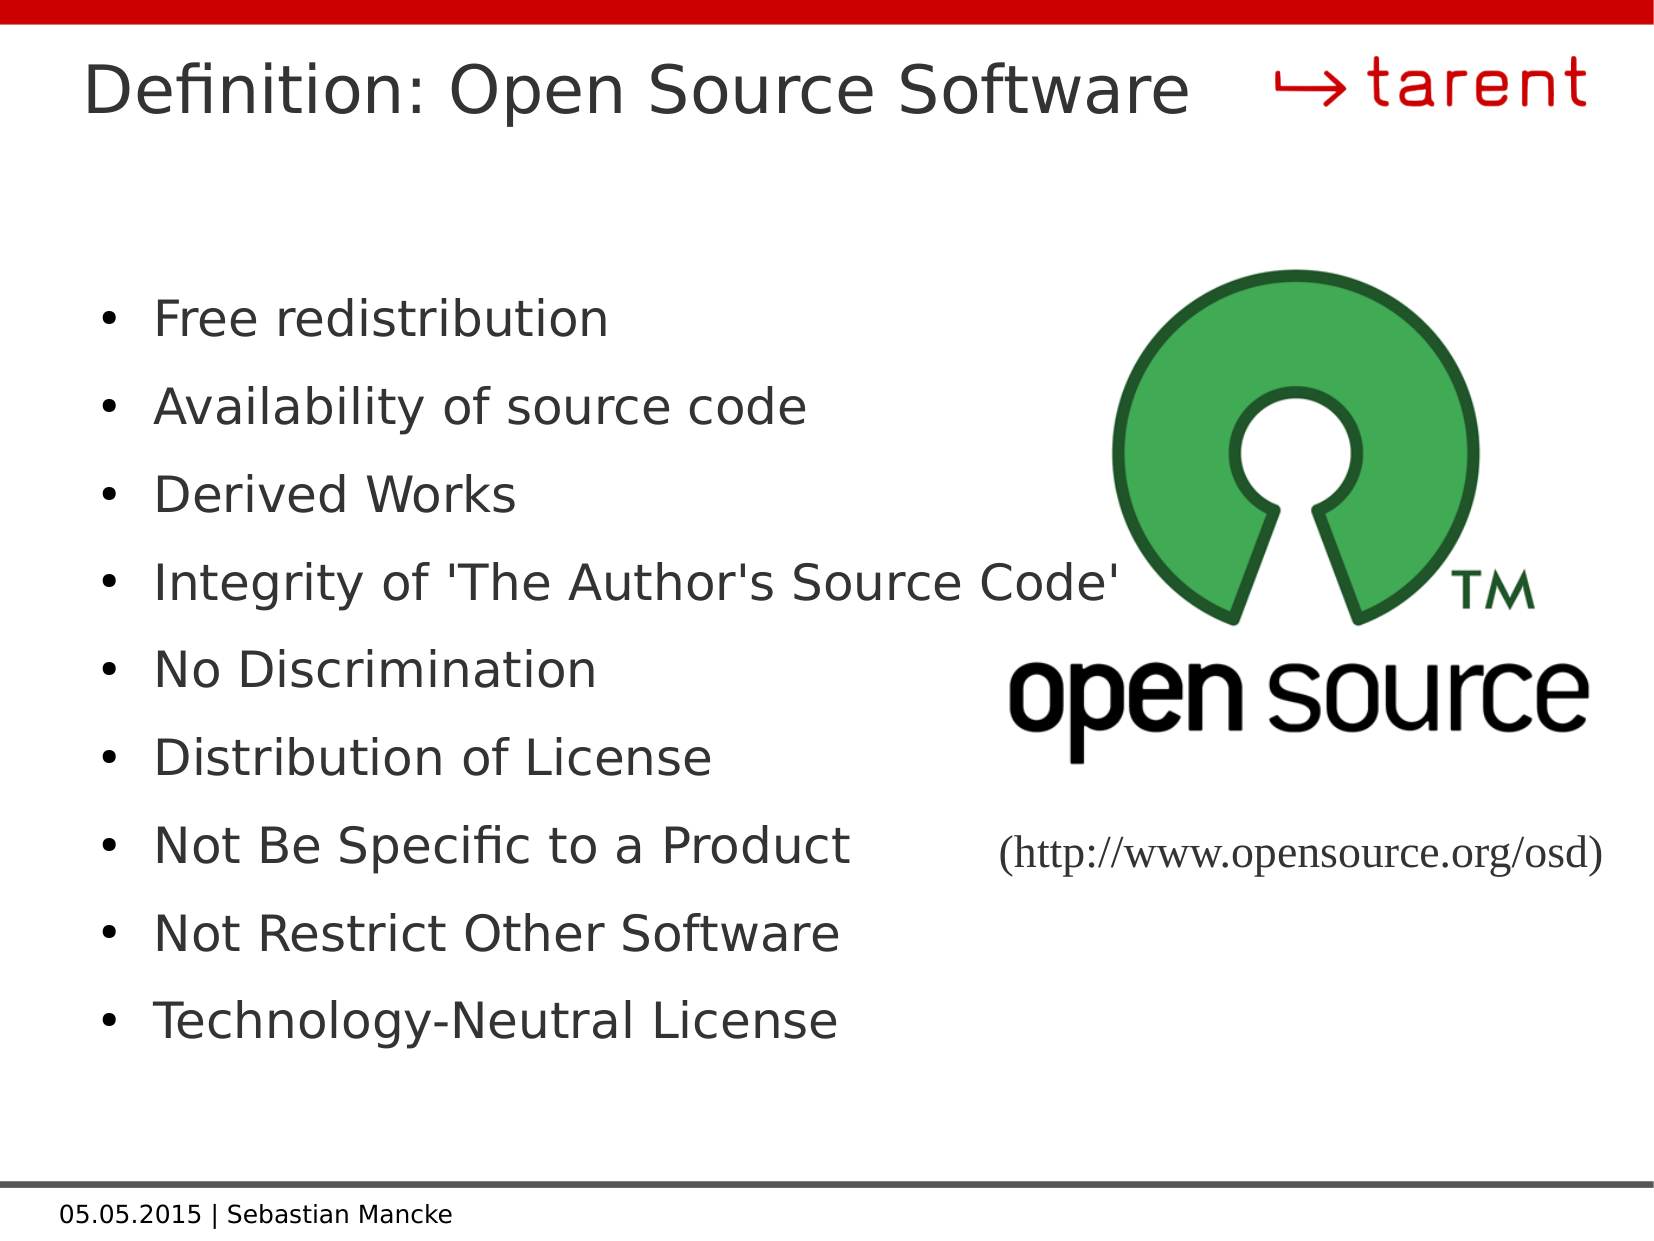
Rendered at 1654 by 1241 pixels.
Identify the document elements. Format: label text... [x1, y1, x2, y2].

picture [1571, 51, 1612, 120]
picture [0, 1181, 1654, 1188]
title Definition: Open Source Software [82, 40, 1571, 140]
text_box (http://www.opensource.org/osd) [998, 826, 1654, 1004]
picture [974, 236, 1625, 798]
list Free redistribution Availability of source code Derived Works Integrity of 'The Author's Source Code' No Discrimination Distribution of License Not Be Specific to a Product Not Restrict Other Software Technology-Neutral License [82, 290, 1571, 1123]
picture [0, 0, 1654, 26]
